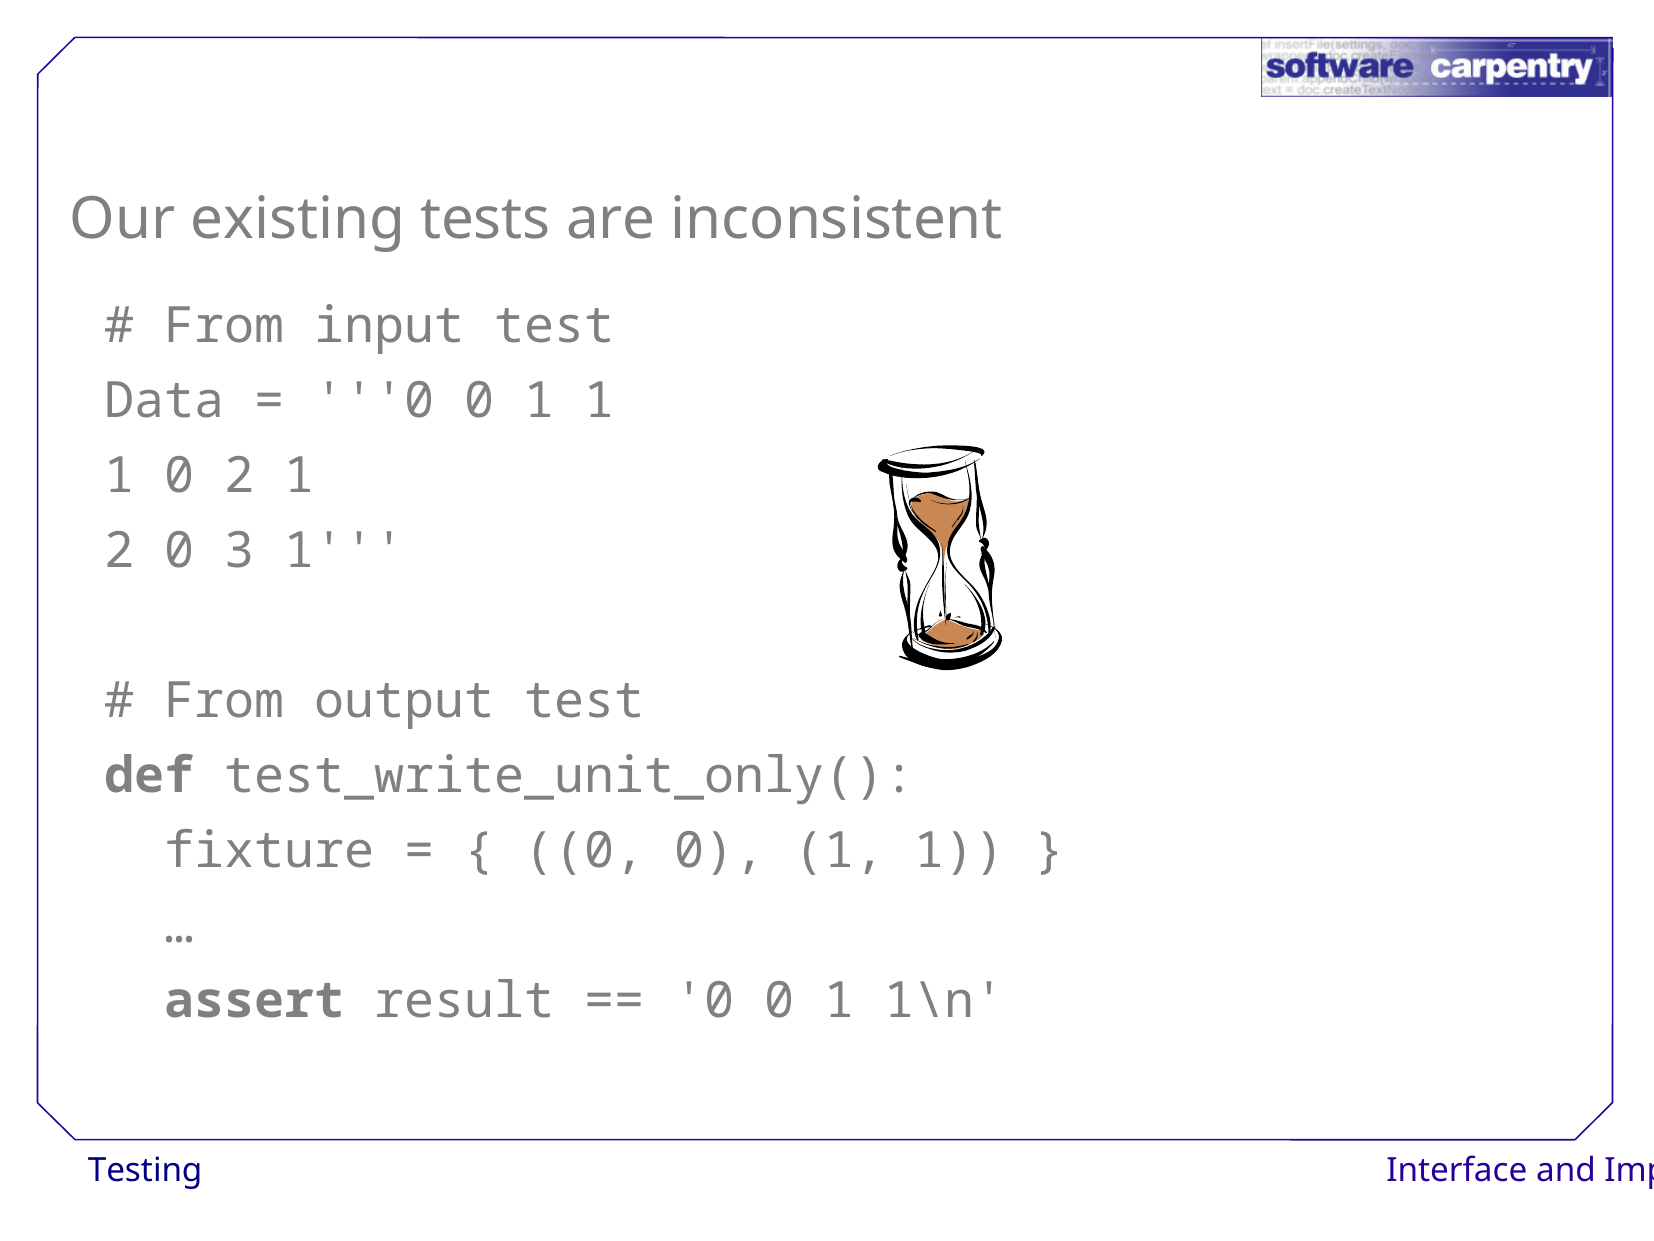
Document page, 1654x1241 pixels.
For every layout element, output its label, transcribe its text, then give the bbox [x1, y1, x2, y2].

text_box Our existing tests are inconsistent [54, 138, 1168, 259]
text_box # From input test Data = '''0 0 1 1 1 0 2 1 2 0 3 1''' # From output test def test_write_unit_only(): fixture = { ((0, 0), (1, 1)) } … assert result == '0 0 1 1\n' [89, 270, 1440, 1096]
picture [1261, 39, 1613, 97]
